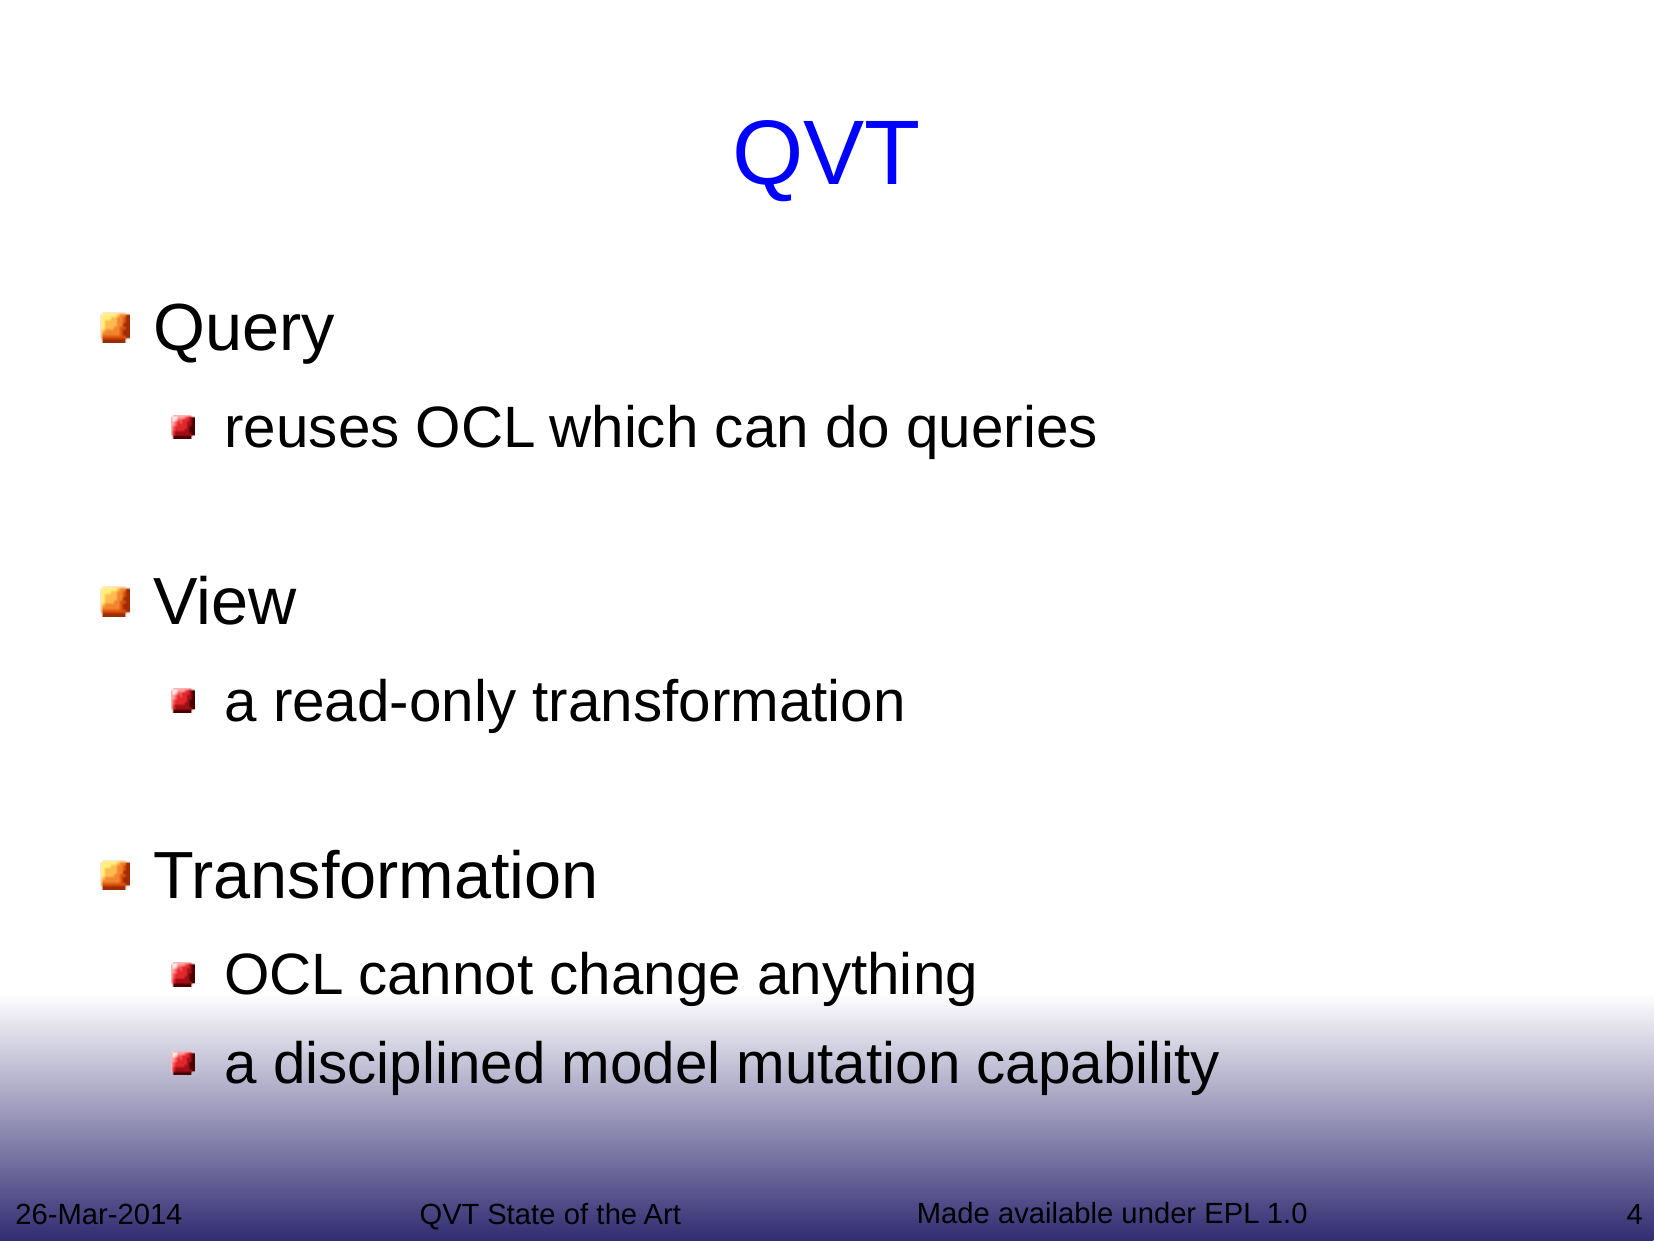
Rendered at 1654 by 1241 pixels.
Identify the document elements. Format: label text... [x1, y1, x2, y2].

title QVT [82, 49, 1571, 257]
list Query reuses OCL which can do queries View a read-only transformation Transformation OCL cannot change anything a disciplined model mutation capability [82, 290, 1571, 1109]
